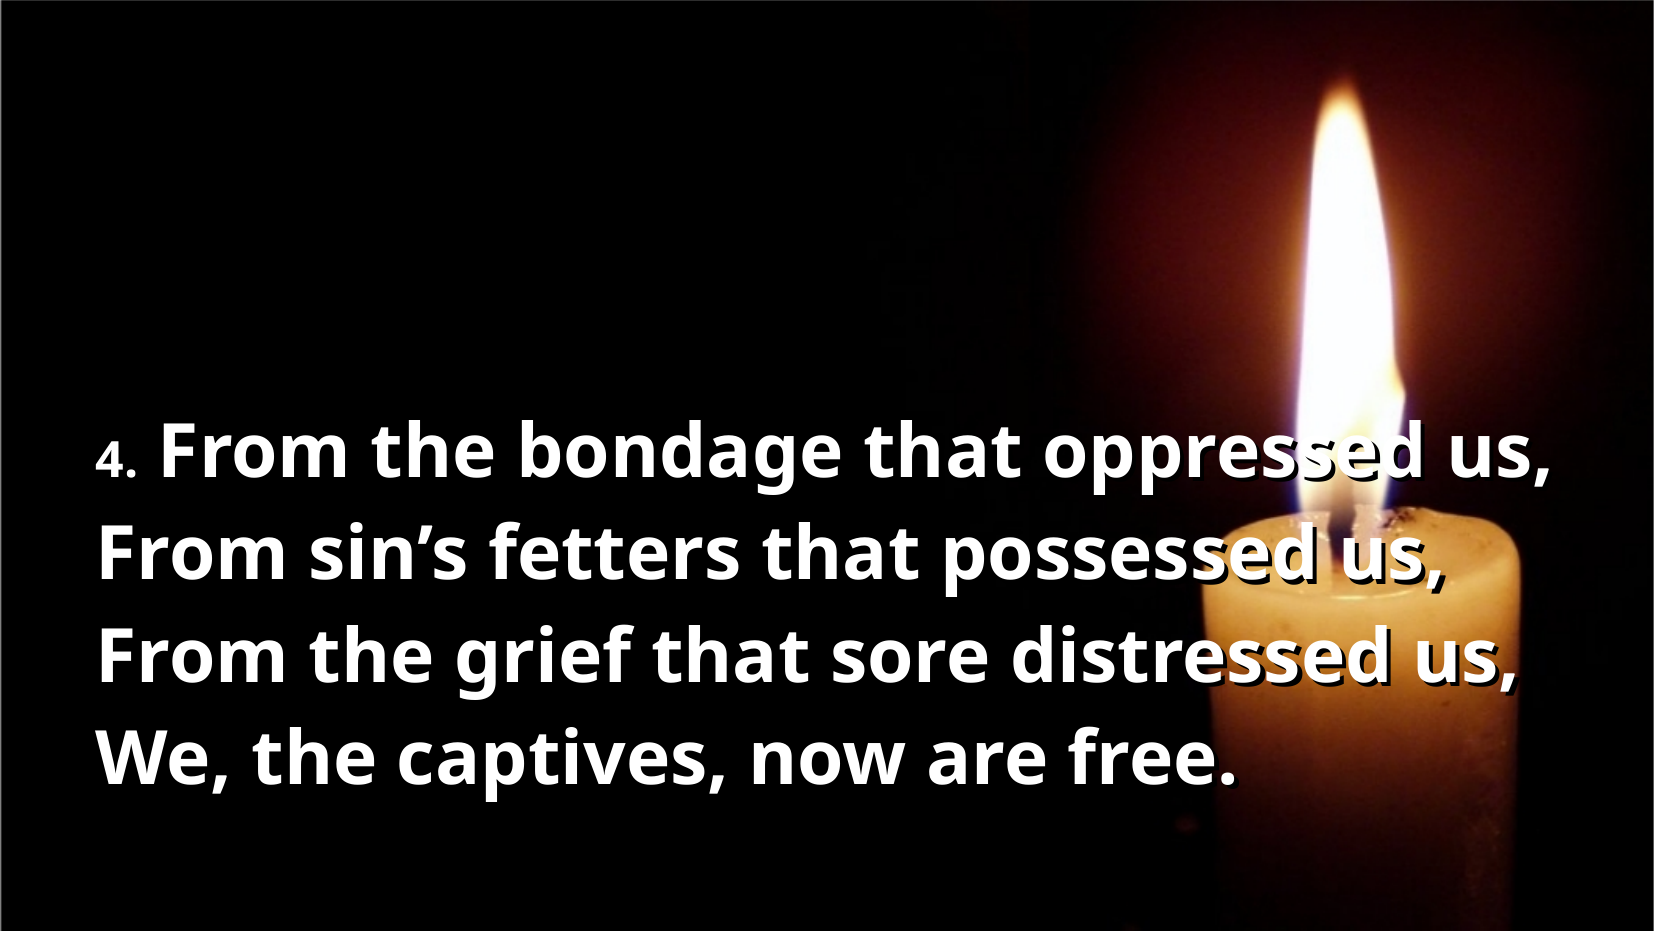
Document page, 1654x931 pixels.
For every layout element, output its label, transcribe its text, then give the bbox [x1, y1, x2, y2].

picture [0, 0, 1654, 931]
text_box 4. From the bondage that oppressed us, From sin’s fetters that possessed us, From the grief that sore distressed us, We, the captives, now are free. [80, 390, 1581, 805]
